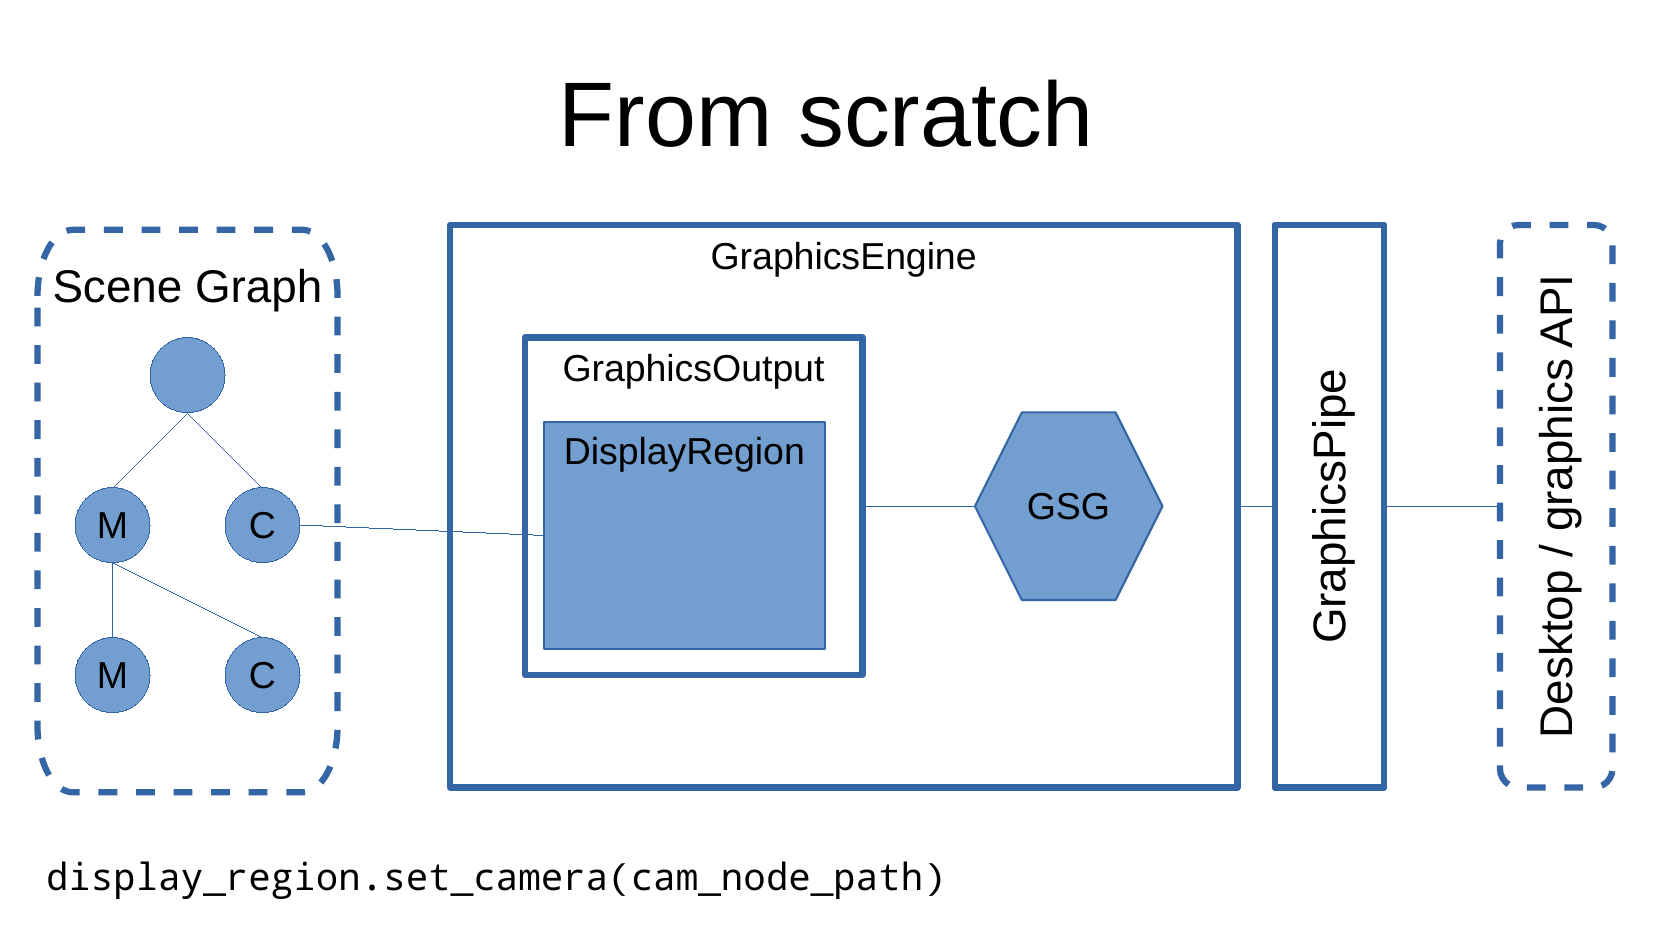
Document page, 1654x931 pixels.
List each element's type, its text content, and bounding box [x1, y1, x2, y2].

text_box GraphicsPipe [1275, 225, 1384, 787]
title From scratch [82, 37, 1571, 193]
text_box C [225, 637, 301, 713]
text_box Scene Graph [37, 229, 338, 787]
text_box DisplayRegion [543, 421, 826, 650]
text_box M [75, 637, 151, 713]
text_box Desktop / graphics API [1499, 224, 1613, 788]
text_box C [225, 487, 301, 563]
text_box display_region.set_camera(cam_node_path) [45, 787, 1630, 901]
text_box M [75, 487, 151, 563]
text_box [150, 337, 226, 413]
text_box GSG [975, 412, 1163, 601]
text_box GraphicsEngine [449, 224, 1238, 787]
text_box GraphicsOutput [524, 337, 863, 675]
